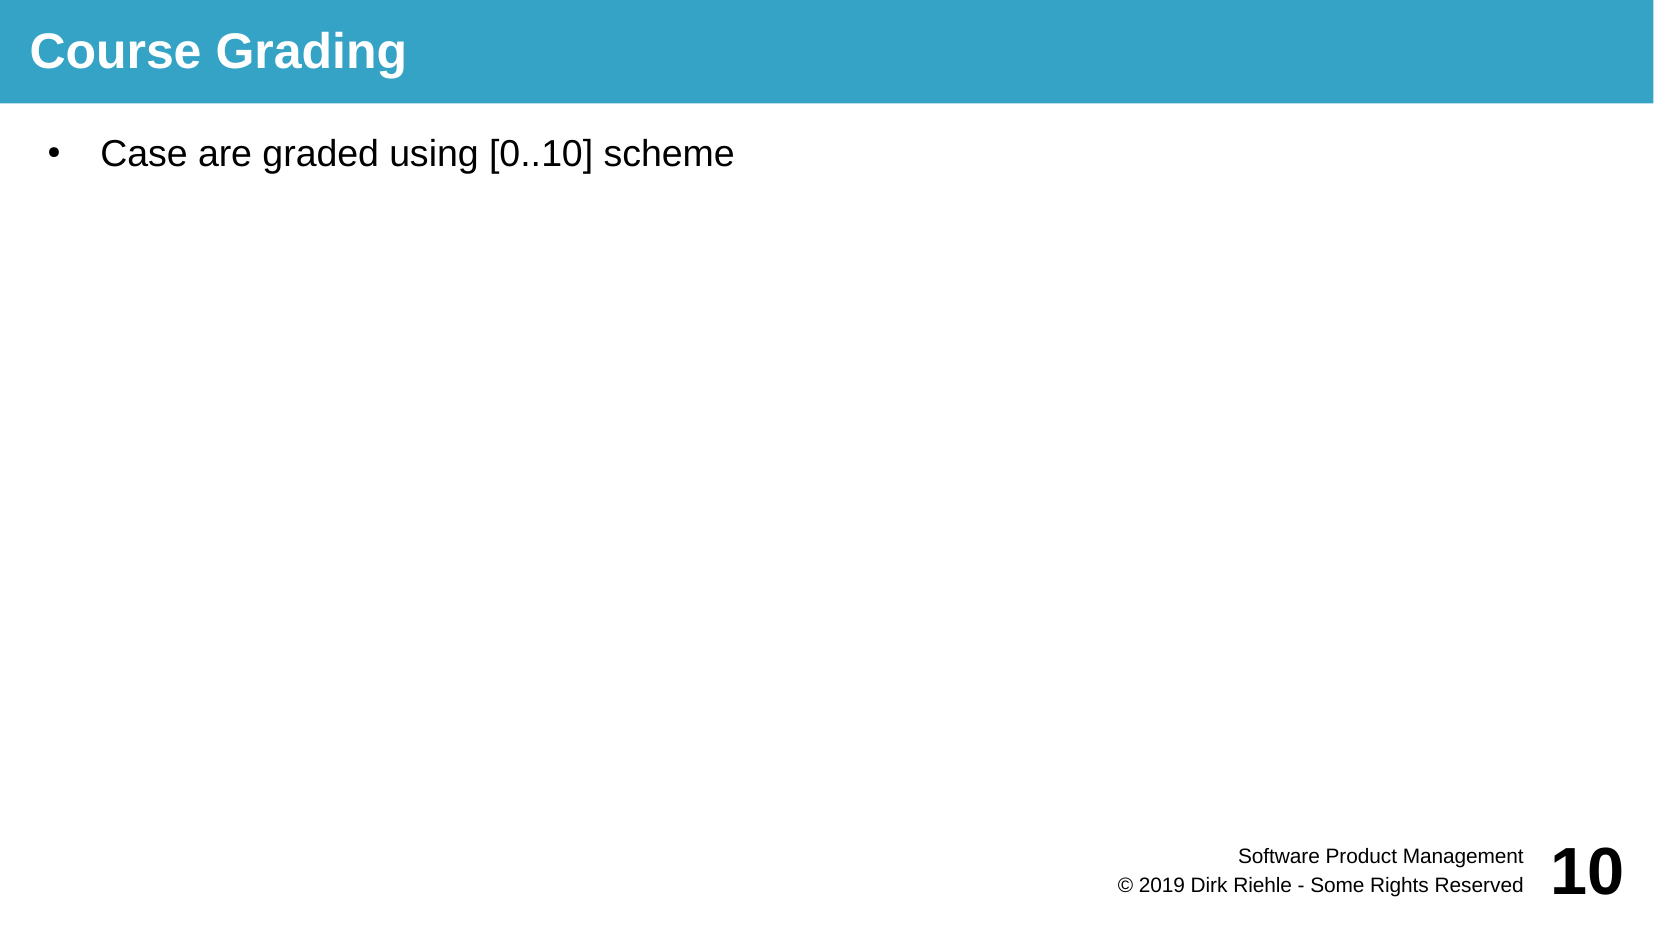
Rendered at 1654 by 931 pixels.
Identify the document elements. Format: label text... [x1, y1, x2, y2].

title Course Grading [0, 0, 1654, 104]
list Case are graded using [0..10] scheme [29, 132, 1625, 813]
